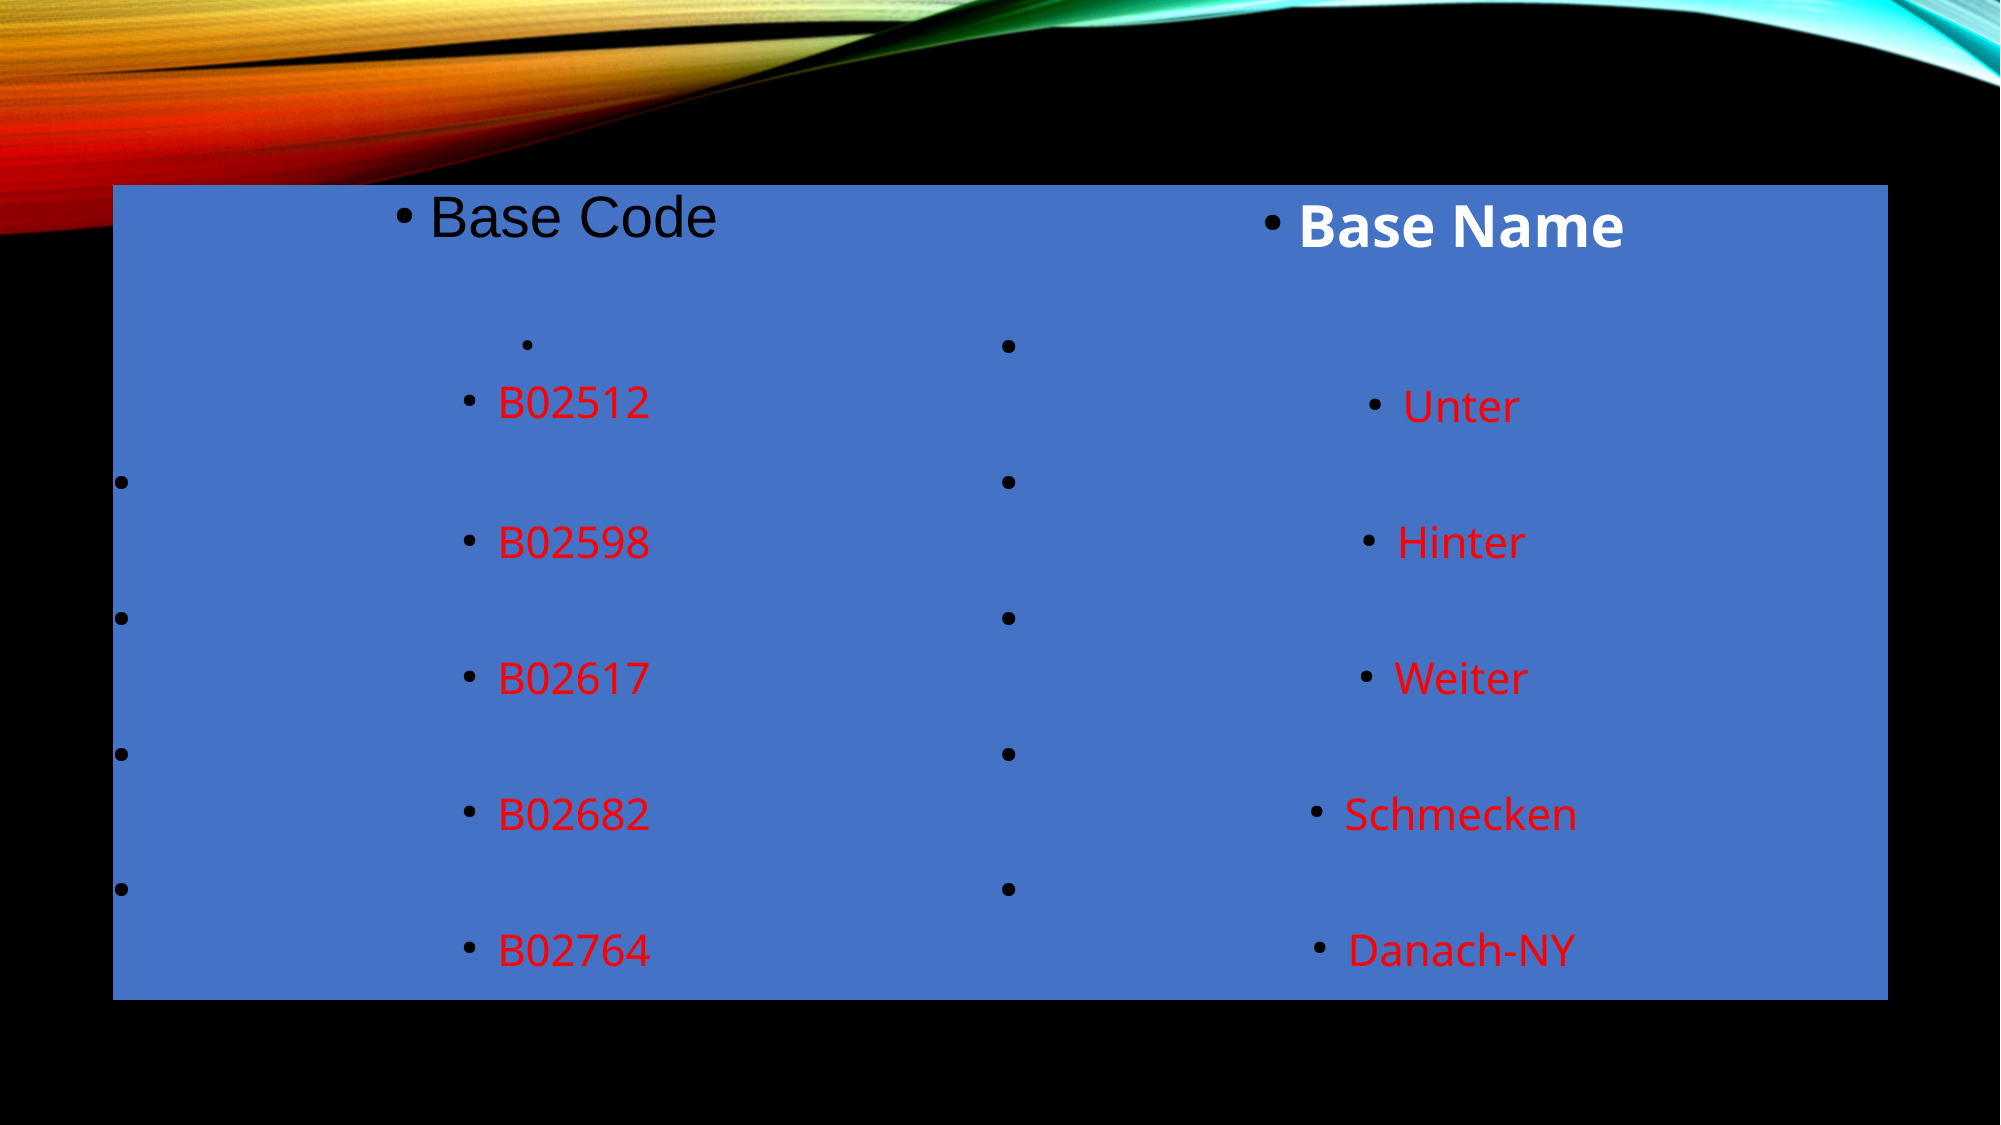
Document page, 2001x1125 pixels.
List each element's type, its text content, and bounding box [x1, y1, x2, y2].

table_cell Hinter [1000, 456, 1888, 592]
table_cell B02764 [113, 864, 1000, 1000]
table_header Base Code [113, 185, 1000, 321]
table_cell B02598 [113, 456, 1000, 592]
table_cell Unter [1000, 321, 1888, 456]
table_cell B02617 [113, 592, 1000, 728]
table_cell B02512 [113, 321, 1000, 456]
table_cell Danach-NY [1000, 864, 1888, 1000]
table_cell Weiter [1000, 592, 1888, 728]
table_header Base Name [1000, 185, 1888, 321]
table_cell B02682 [113, 728, 1000, 864]
table_cell Schmecken [1000, 728, 1888, 864]
